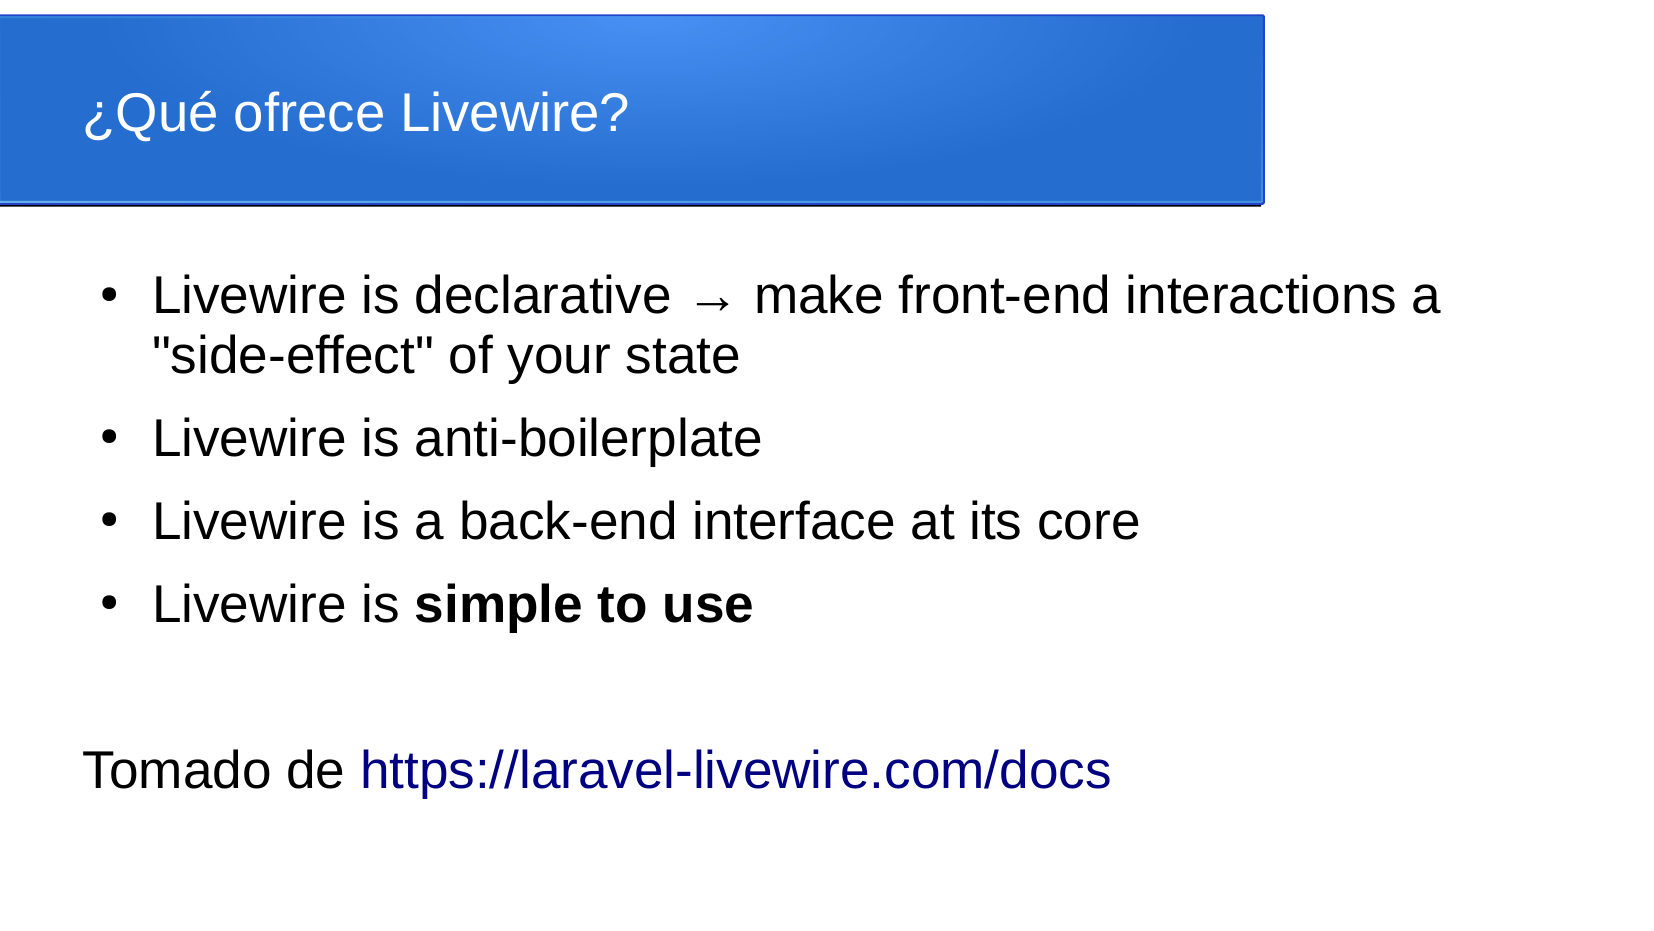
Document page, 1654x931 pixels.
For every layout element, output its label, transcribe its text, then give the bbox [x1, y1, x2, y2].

list Livewire is declarative → make front-end interactions a "side-effect" of your state Livewire is anti-boilerplate Livewire is a back-end interface at its core Livewire is simple to use Tomado de https://laravel-livewire.com/docs [82, 265, 1571, 806]
title ¿Qué ofrece Livewire? [82, 35, 1235, 189]
